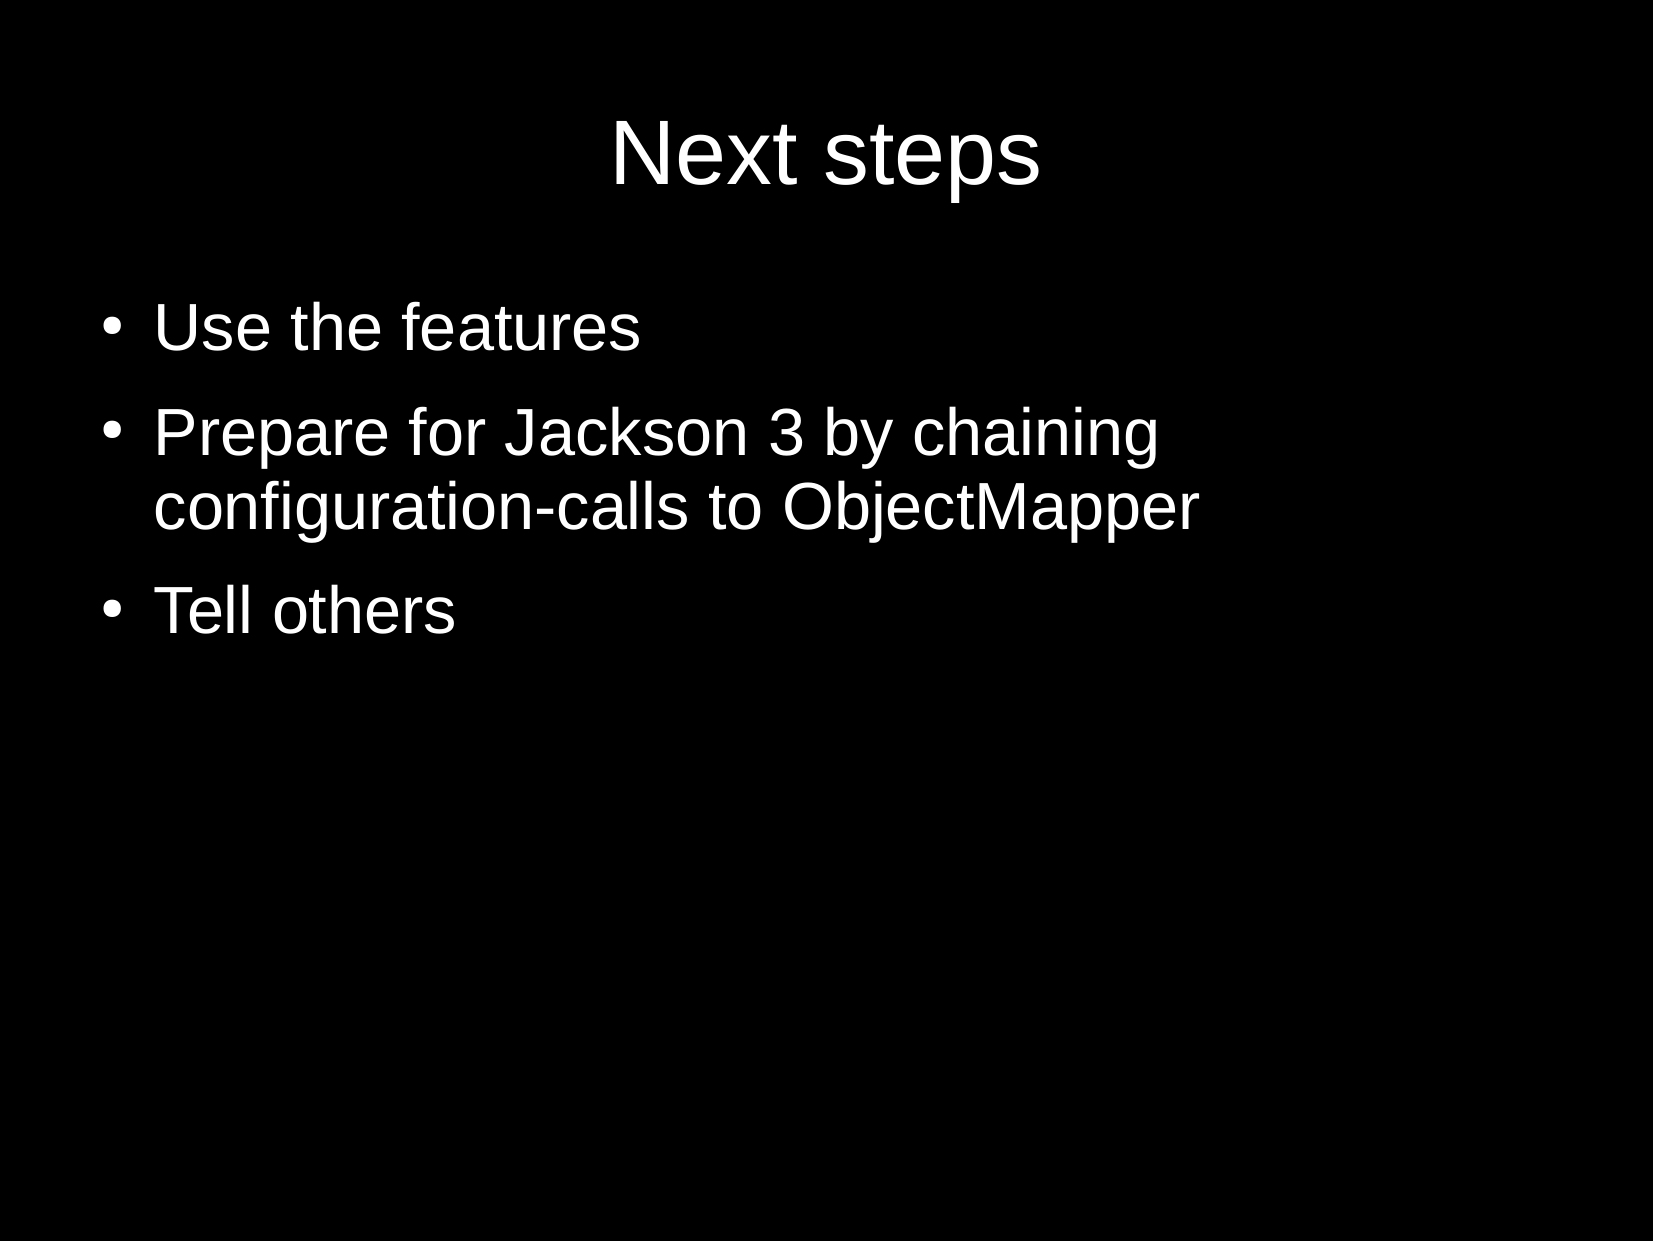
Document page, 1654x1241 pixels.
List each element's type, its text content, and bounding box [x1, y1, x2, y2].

title Next steps [82, 49, 1571, 257]
list Use the features Prepare for Jackson 3 by chaining configuration-calls to ObjectMapper Tell others [82, 290, 1571, 1109]
